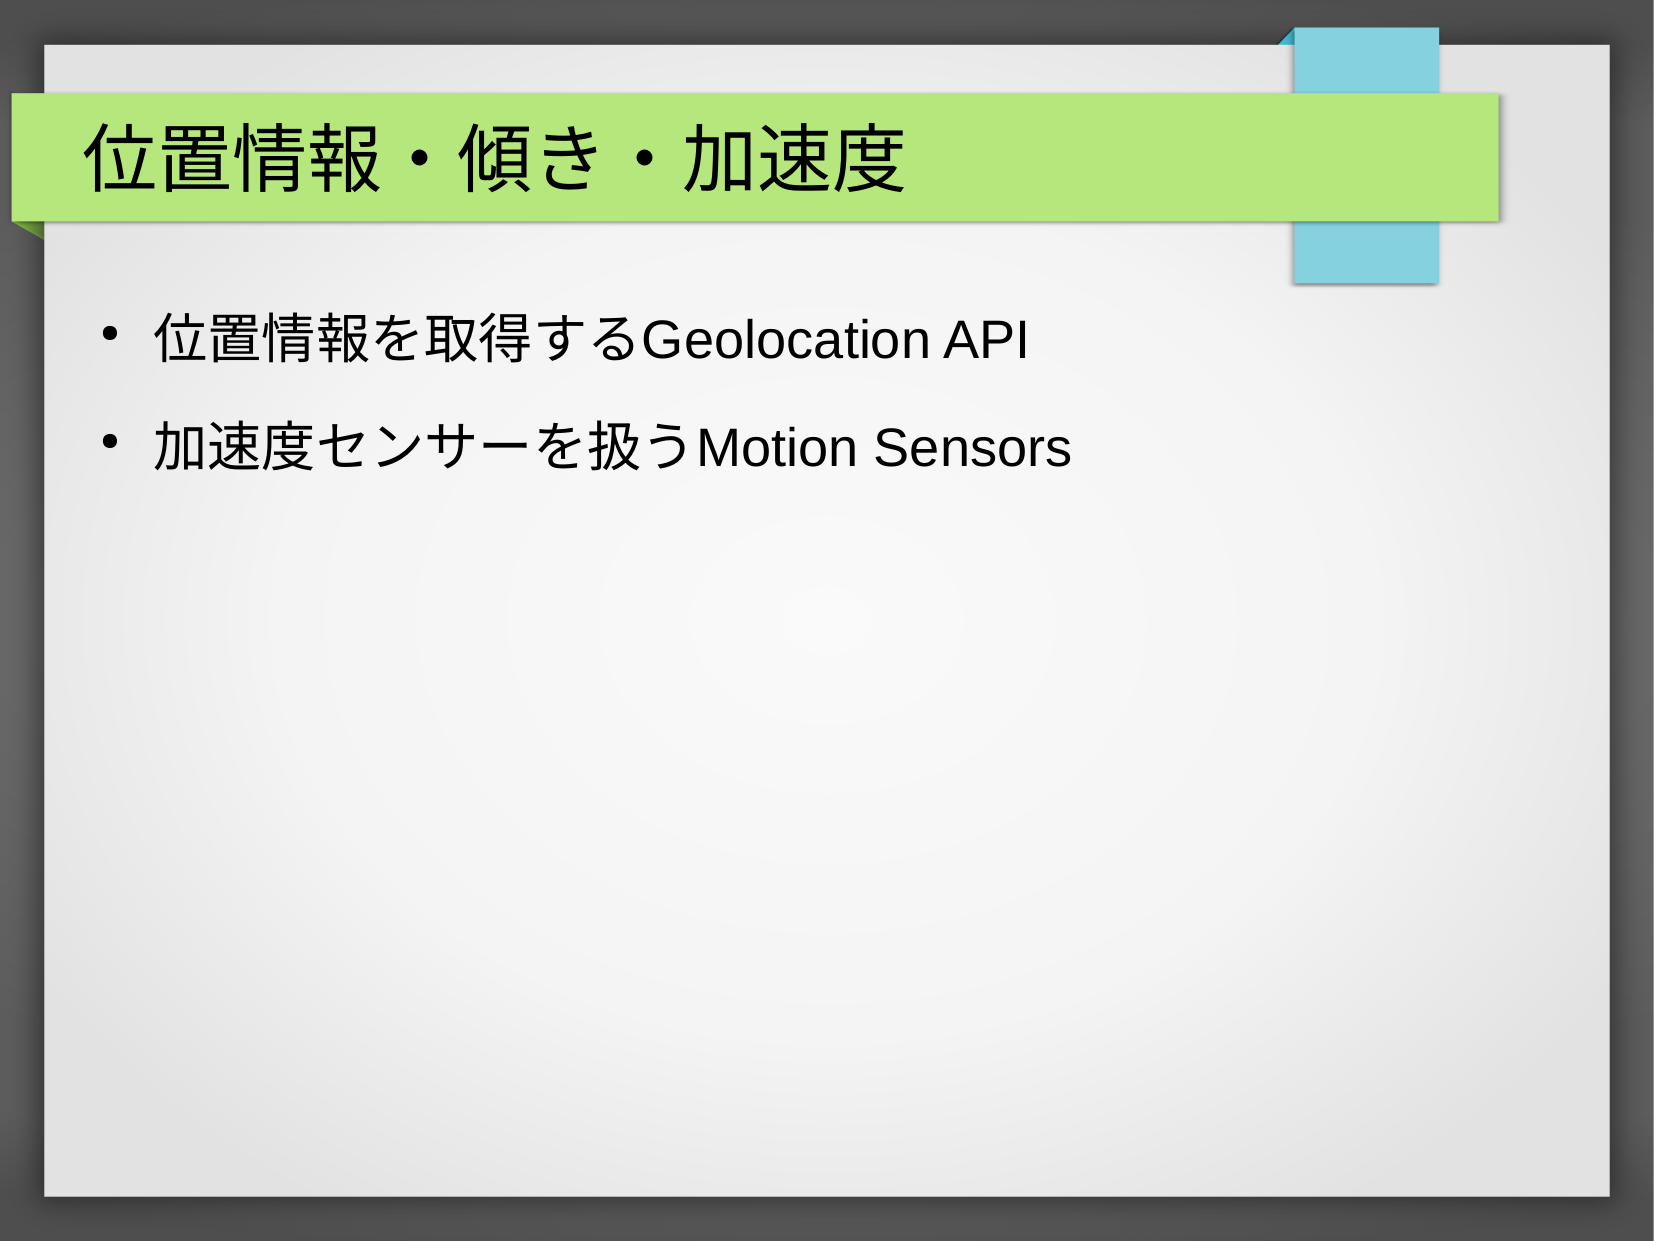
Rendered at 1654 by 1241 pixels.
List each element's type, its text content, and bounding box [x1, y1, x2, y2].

picture [0, 0, 1654, 1241]
list 位置情報を取得するGeolocation API 加速度センサーを扱うMotion Sensors [82, 295, 1571, 1015]
title 位置情報・傾き・加速度 [82, 94, 1264, 213]
